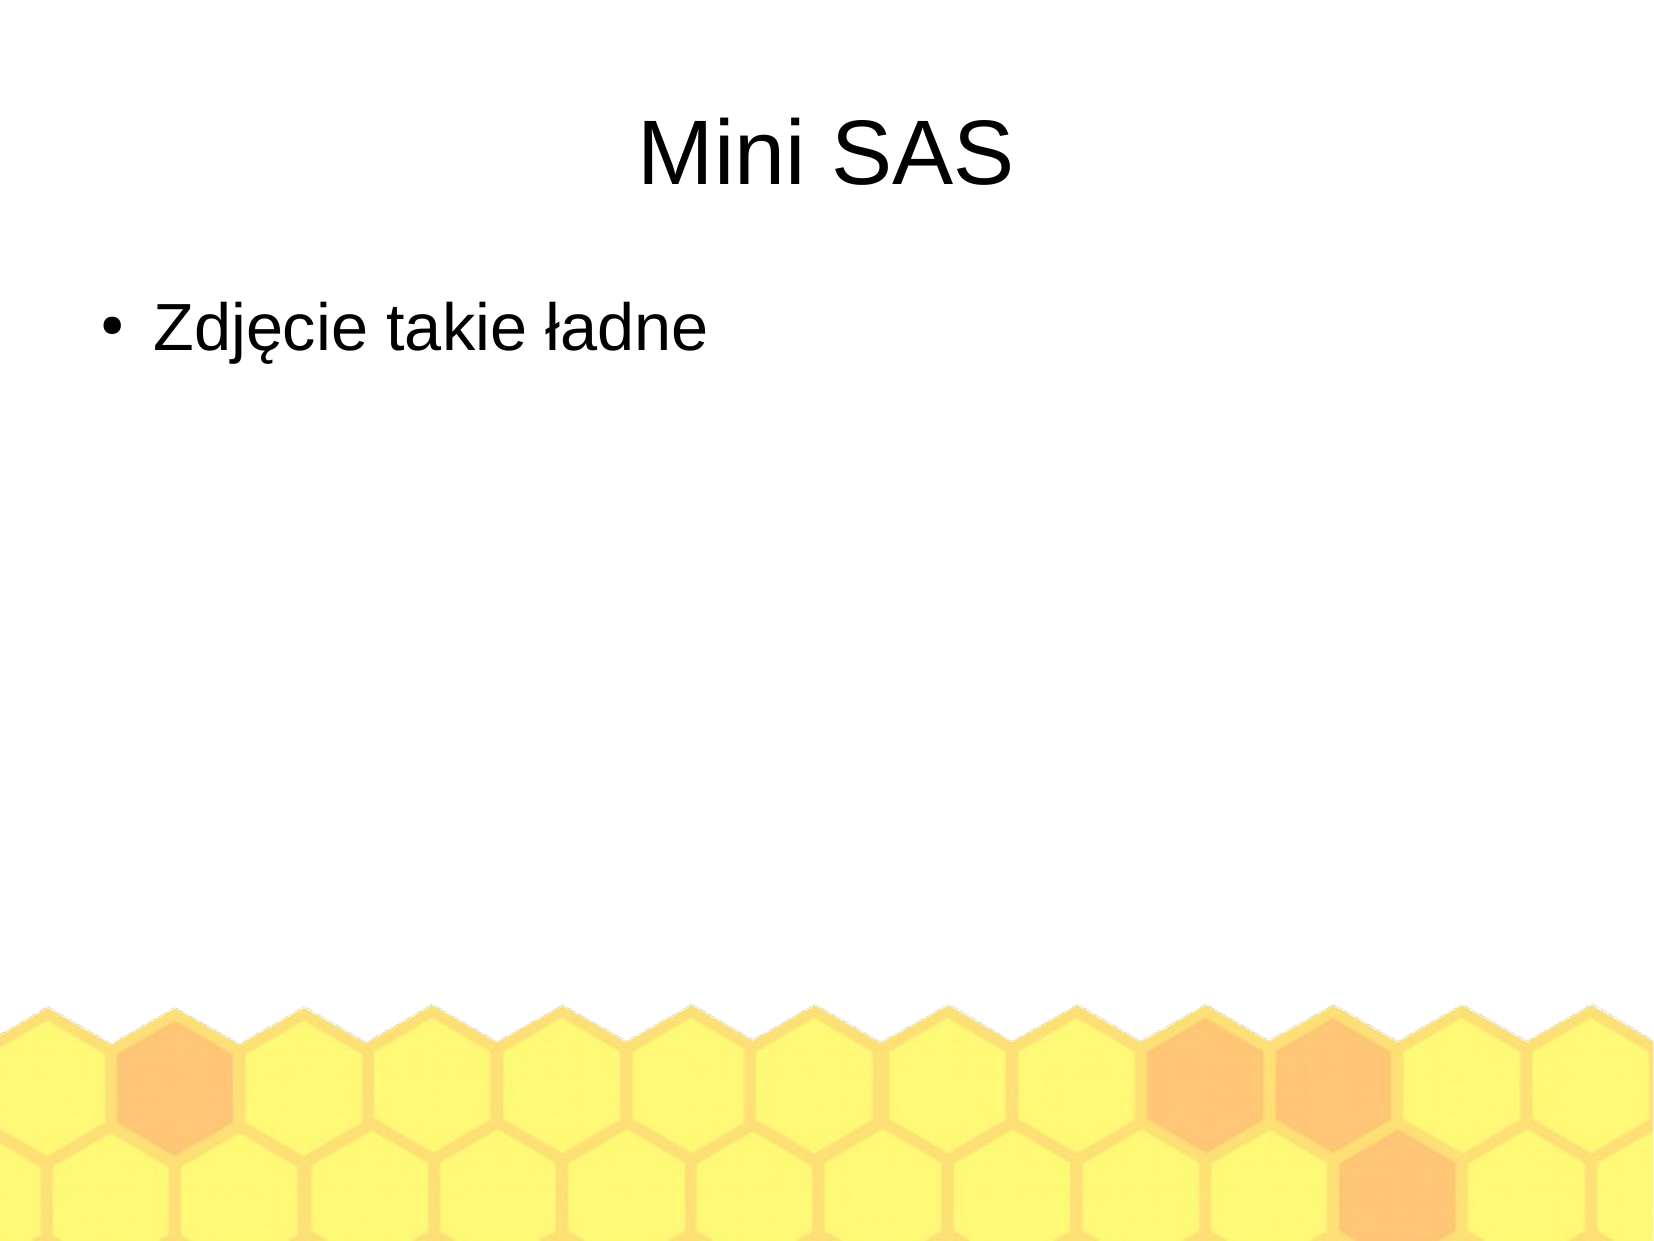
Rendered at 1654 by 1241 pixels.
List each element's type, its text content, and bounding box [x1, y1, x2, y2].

picture [0, 1001, 1654, 1241]
list Zdjęcie takie ładne [82, 290, 1571, 1010]
title Mini SAS [82, 49, 1571, 257]
